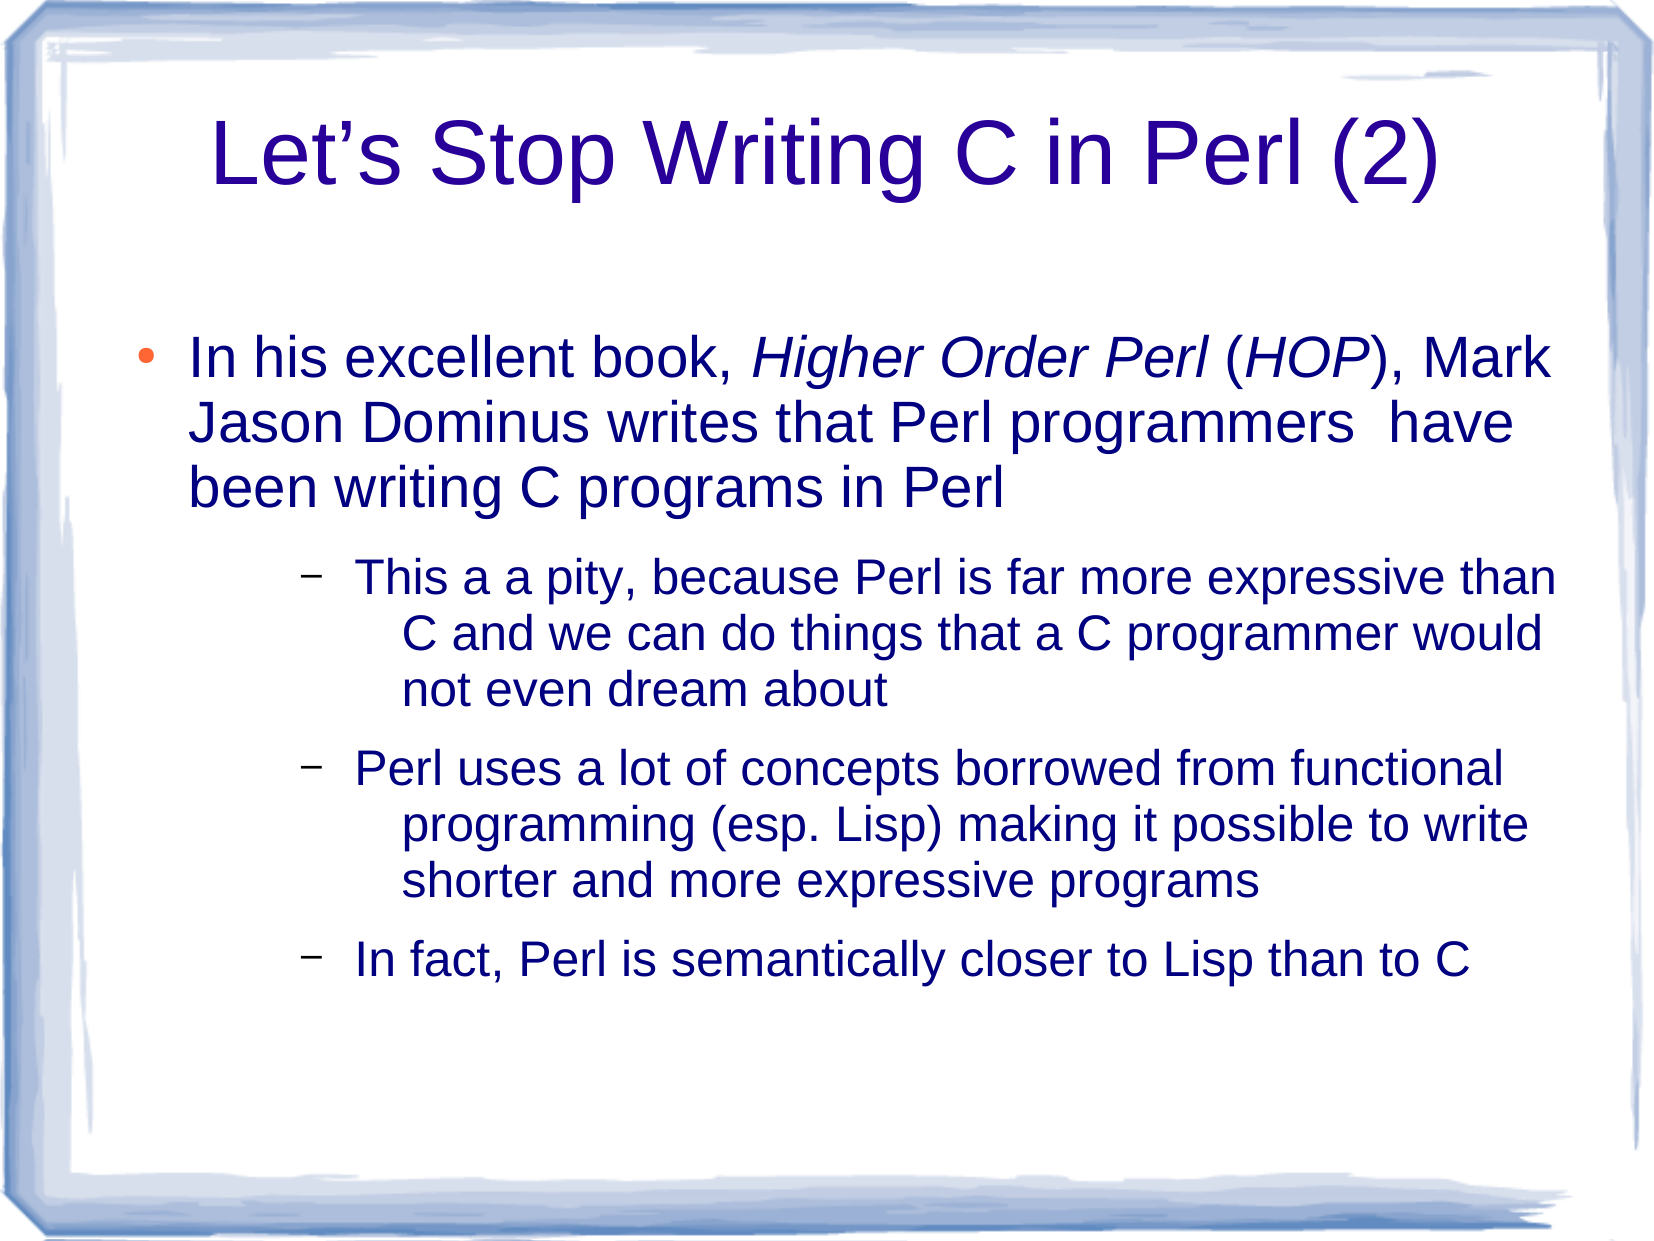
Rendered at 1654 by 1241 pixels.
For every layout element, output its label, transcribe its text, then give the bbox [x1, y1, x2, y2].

picture [0, 0, 1654, 1241]
title Let’s Stop Writing C in Perl (2) [82, 49, 1571, 257]
list In his excellent book, Higher Order Perl (HOP), Mark Jason Dominus writes that Perl programmers have been writing C programs in Perl This a a pity, because Perl is far more expressive than C and we can do things that a C programmer would not even dream about Perl uses a lot of concepts borrowed from functional programming (esp. Lisp) making it possible to write shorter and more expressive programs In fact, Perl is semantically closer to Lisp than to C [118, 324, 1571, 1045]
